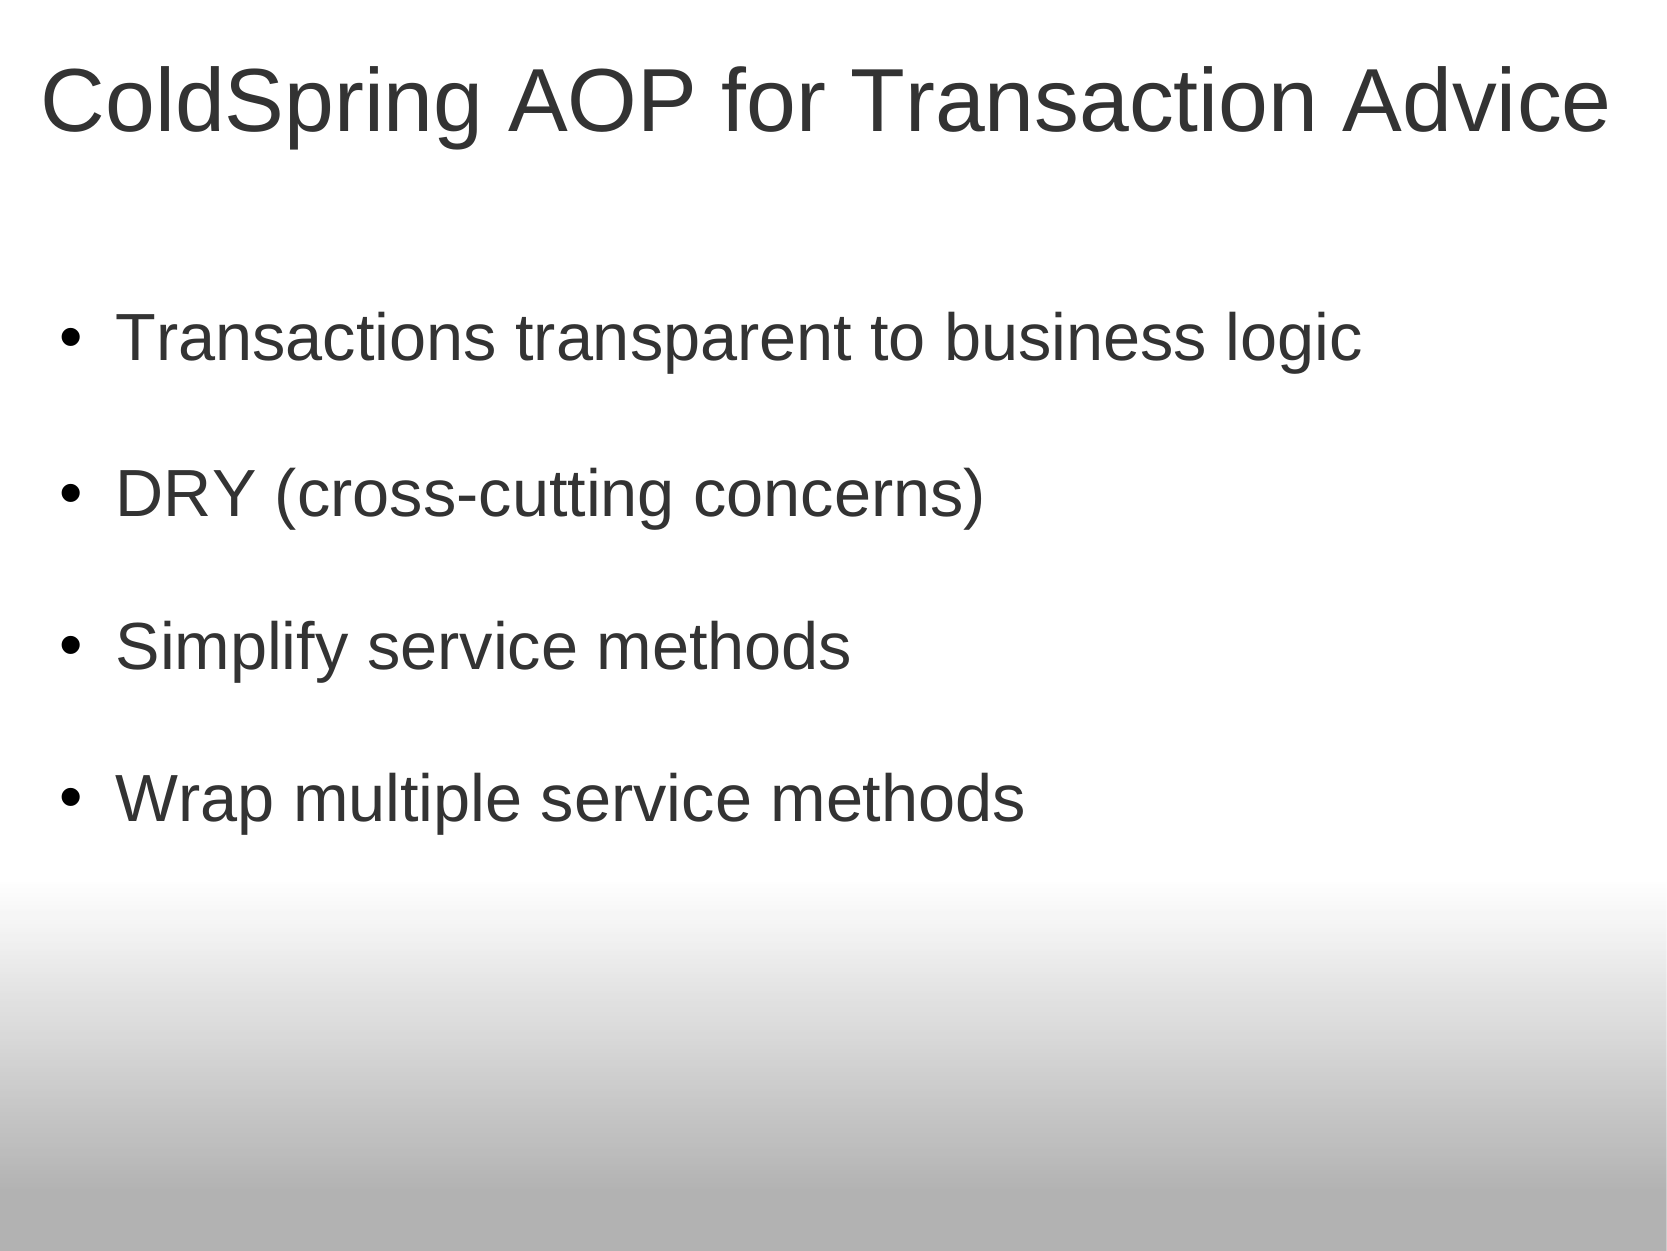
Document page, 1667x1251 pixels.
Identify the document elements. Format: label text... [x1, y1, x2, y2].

picture [0, 0, 1667, 1251]
list Transactions transparent to business logic DRY (cross-cutting concerns) Simplify service methods Wrap multiple service methods [40, 300, 1627, 1201]
title ColdSpring AOP for Transaction Advice [40, 50, 1627, 201]
